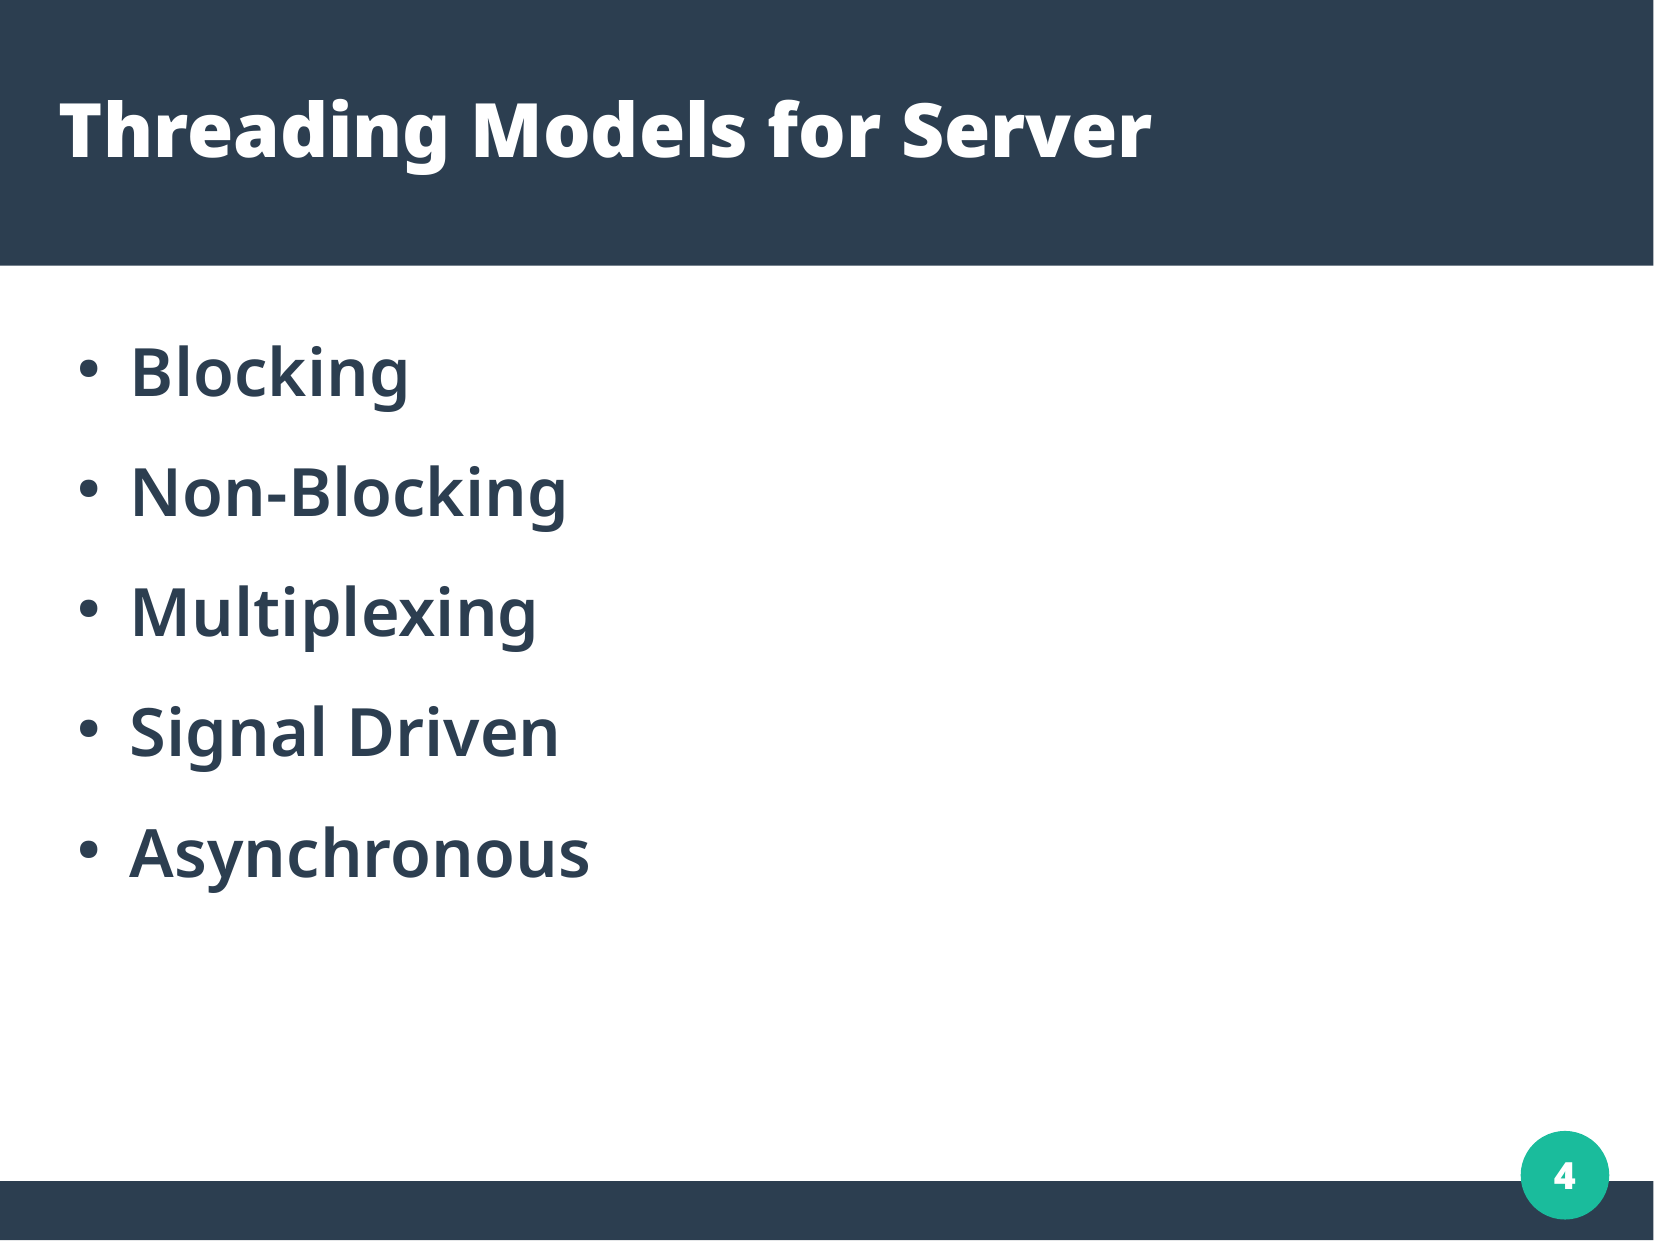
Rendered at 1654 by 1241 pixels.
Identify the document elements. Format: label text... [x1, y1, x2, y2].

title Threading Models for Server [59, 49, 1595, 207]
list Blocking Non-Blocking Multiplexing Signal Driven Asynchronous [59, 324, 1595, 1152]
